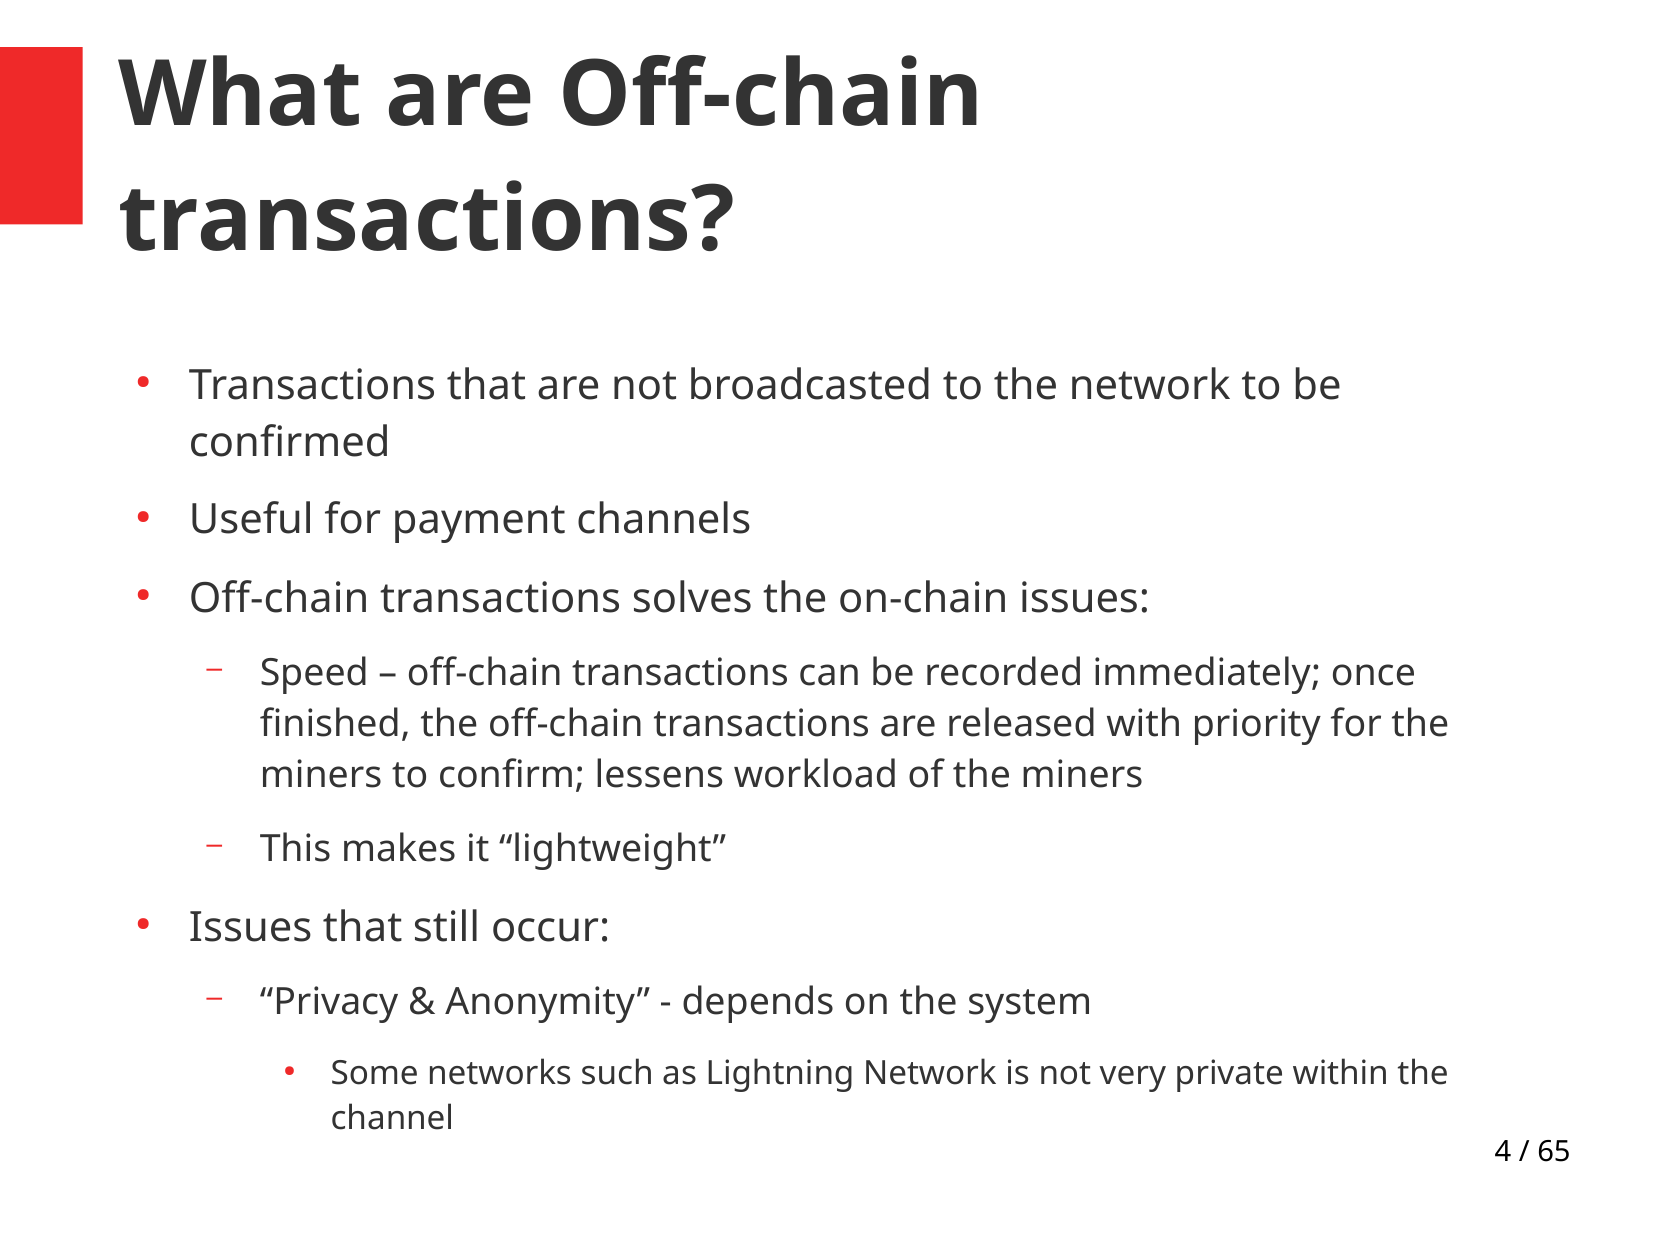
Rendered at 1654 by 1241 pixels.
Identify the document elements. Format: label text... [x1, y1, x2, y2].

list Transactions that are not broadcasted to the network to be confirmed Useful for payment channels Off-chain transactions solves the on-chain issues: Speed – off-chain transactions can be recorded immediately; once finished, the off-chain transactions are released with priority for the miners to confirm; lessens workload of the miners This makes it “lightweight” Issues that still occur: “Privacy & Anonymity” - depends on the system Some networks such as Lightning Network is not very private within the channel [118, 354, 1536, 1074]
title What are Off-chain transactions? [118, 49, 1571, 257]
